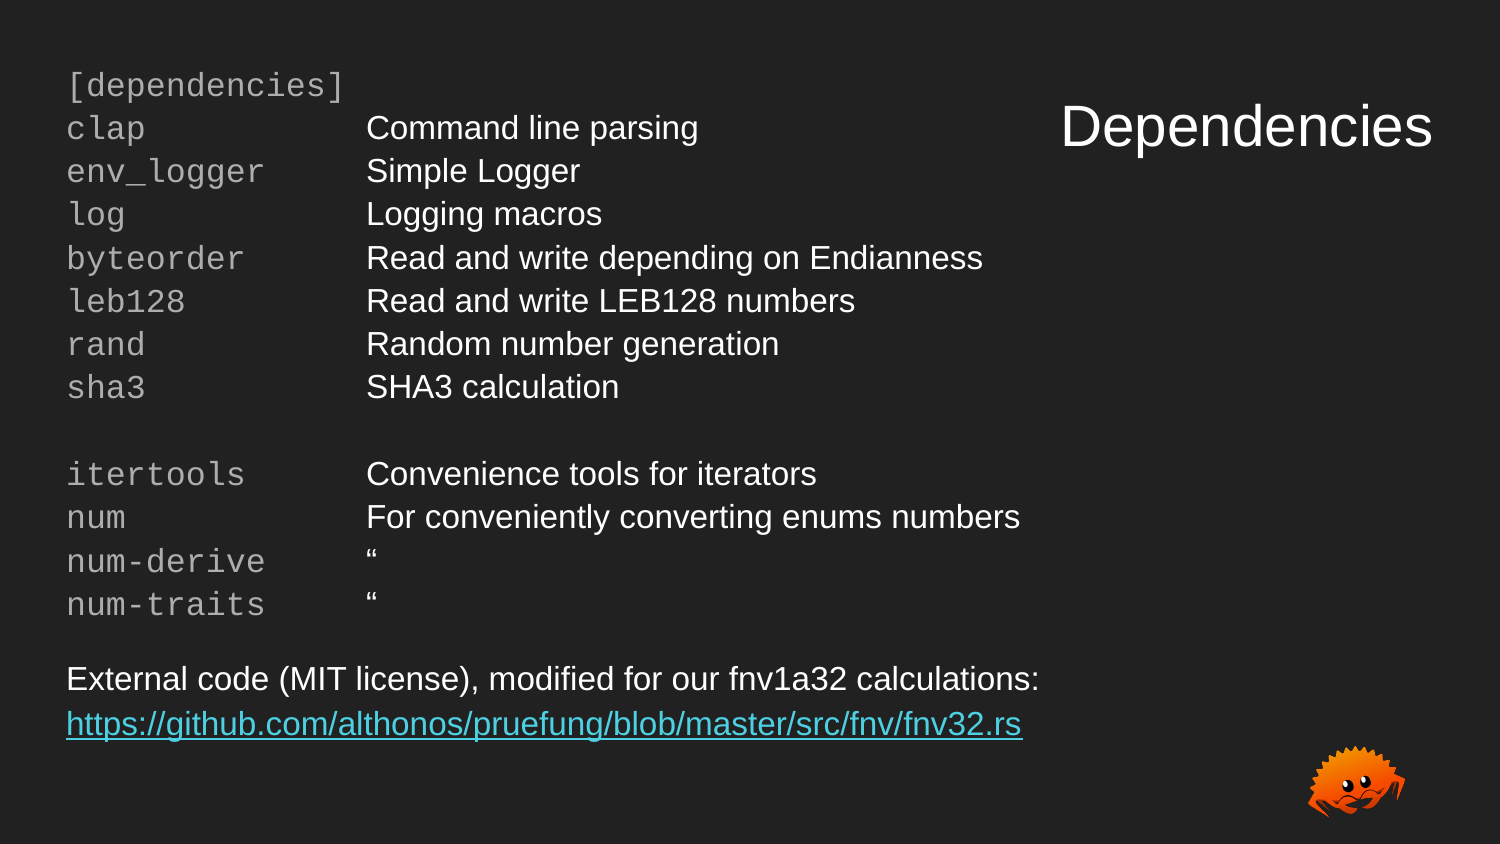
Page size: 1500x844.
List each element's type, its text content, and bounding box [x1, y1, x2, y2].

list [dependencies] clap Command line parsing env_logger Simple Logger log Logging macros byteorder Read and write depending on Endianness leb128 Read and write LEB128 numbers rand Random number generation sha3 SHA3 calculation itertools Convenience tools for iterators num For conveniently converting enums numbers num-derive “ num-traits “ External code (MIT license), modified for our fnv1a32 calculations: https://github.com/althonos/pruefung/blob/master/src/fnv/fnv32.rs [51, 72, 1449, 750]
picture [1293, 731, 1414, 826]
